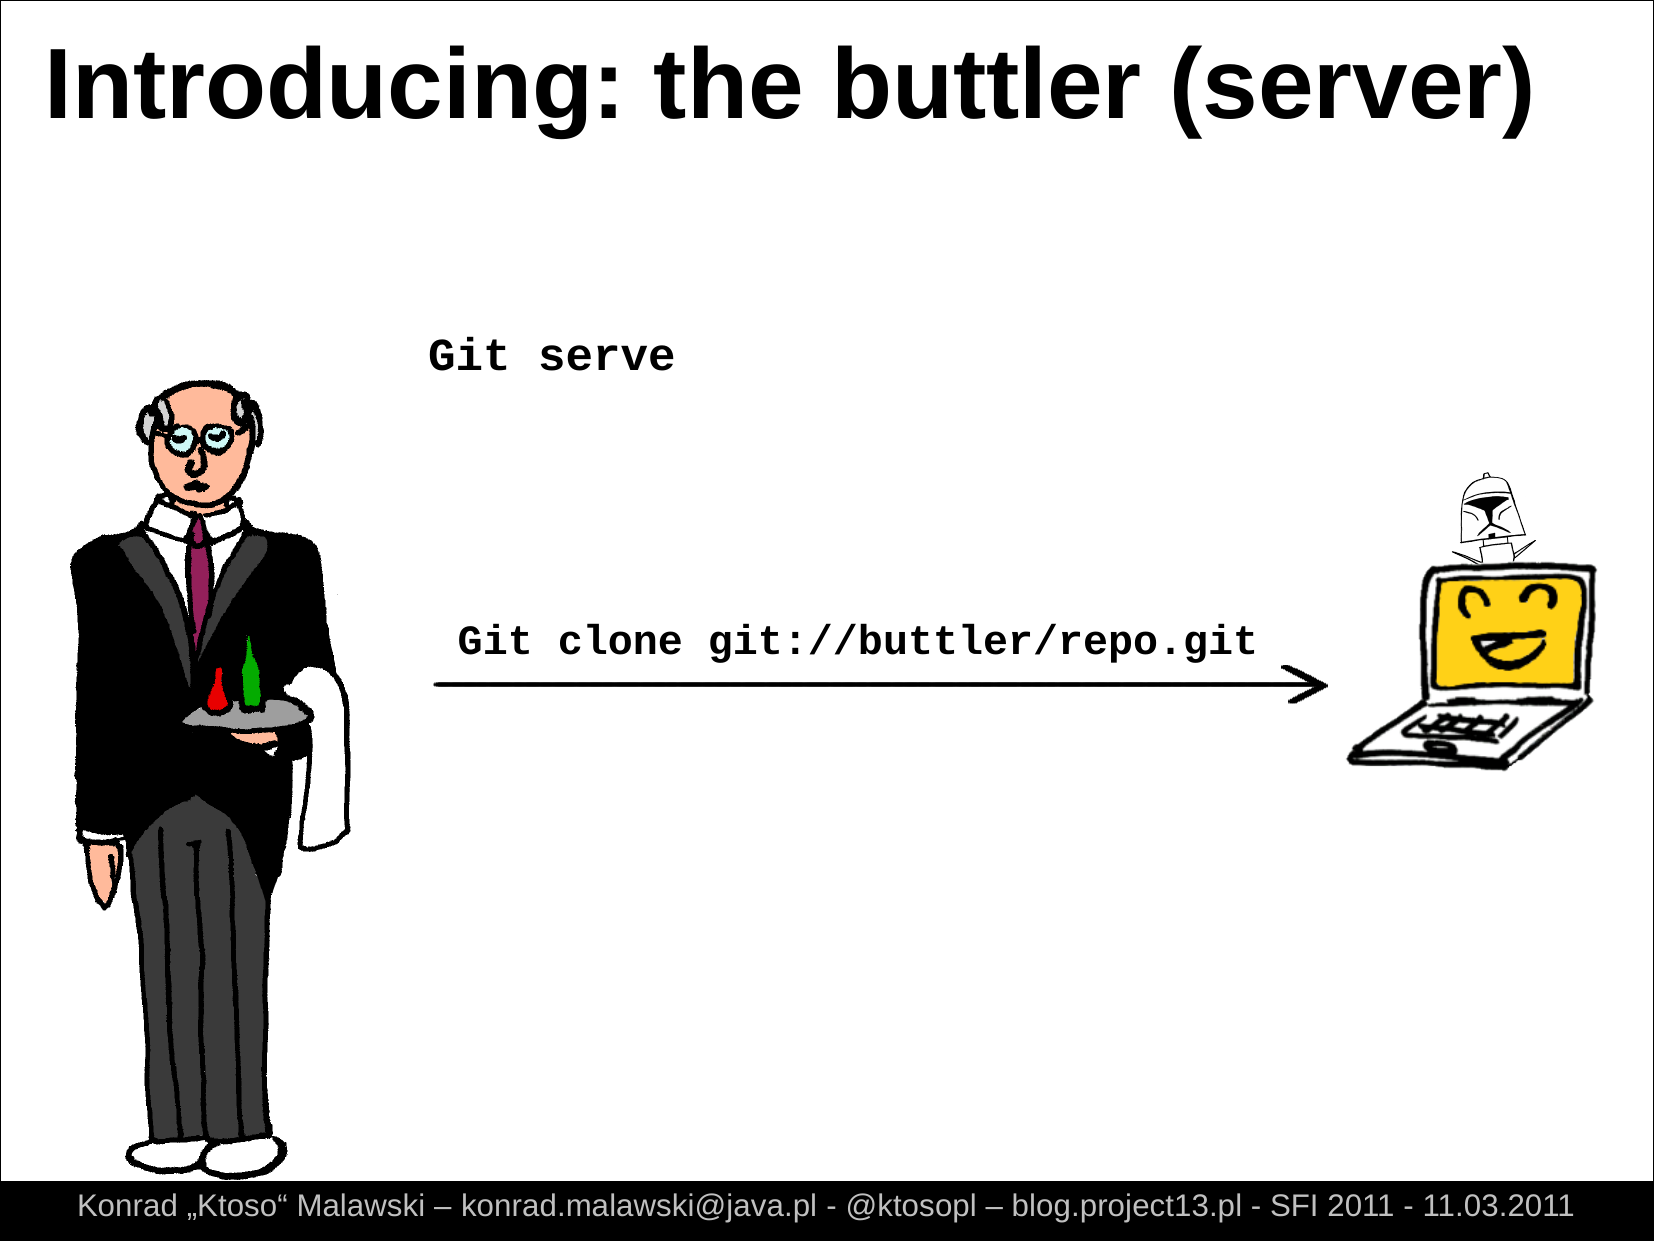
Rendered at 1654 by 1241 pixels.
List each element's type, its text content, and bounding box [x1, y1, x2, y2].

picture [32, 358, 367, 1181]
text_box Konrad „Ktoso“ Malawski – konrad.malawski@java.pl - @ktosopl – blog.project13.pl - SFI 2011 - 11.03.2011 [0, 1181, 1654, 1238]
picture [383, 466, 1609, 792]
text_box Git serve [413, 324, 739, 392]
text_box Git clone git://buttler/repo.git [442, 612, 1329, 675]
text_box Introducing: the buttler (server) [29, 21, 1625, 148]
